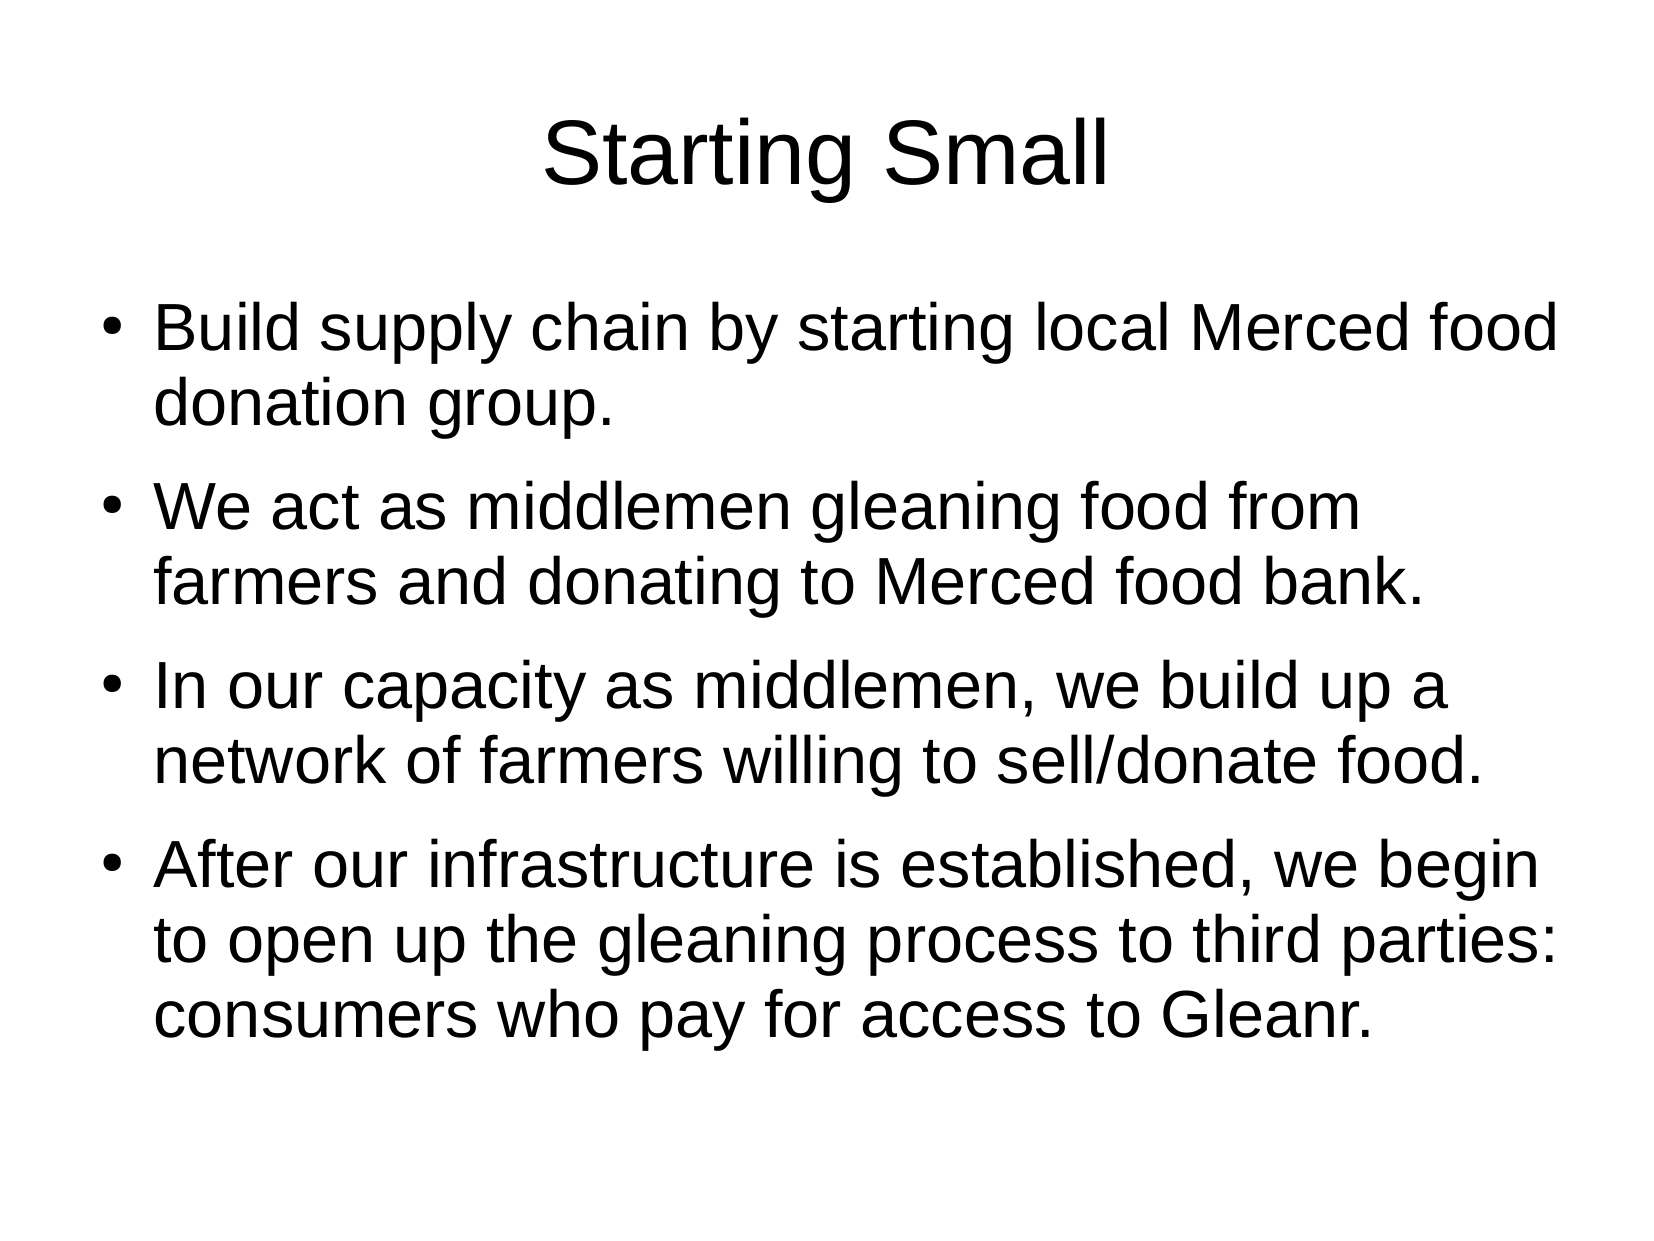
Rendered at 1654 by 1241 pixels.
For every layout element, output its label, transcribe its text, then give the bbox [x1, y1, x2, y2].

list Build supply chain by starting local Merced food donation group. We act as middlemen gleaning food from farmers and donating to Merced food bank. In our capacity as middlemen, we build up a network of farmers willing to sell/donate food. After our infrastructure is established, we begin to open up the gleaning process to third parties: consumers who pay for access to Gleanr. [82, 290, 1571, 1109]
title Starting Small [82, 49, 1571, 257]
